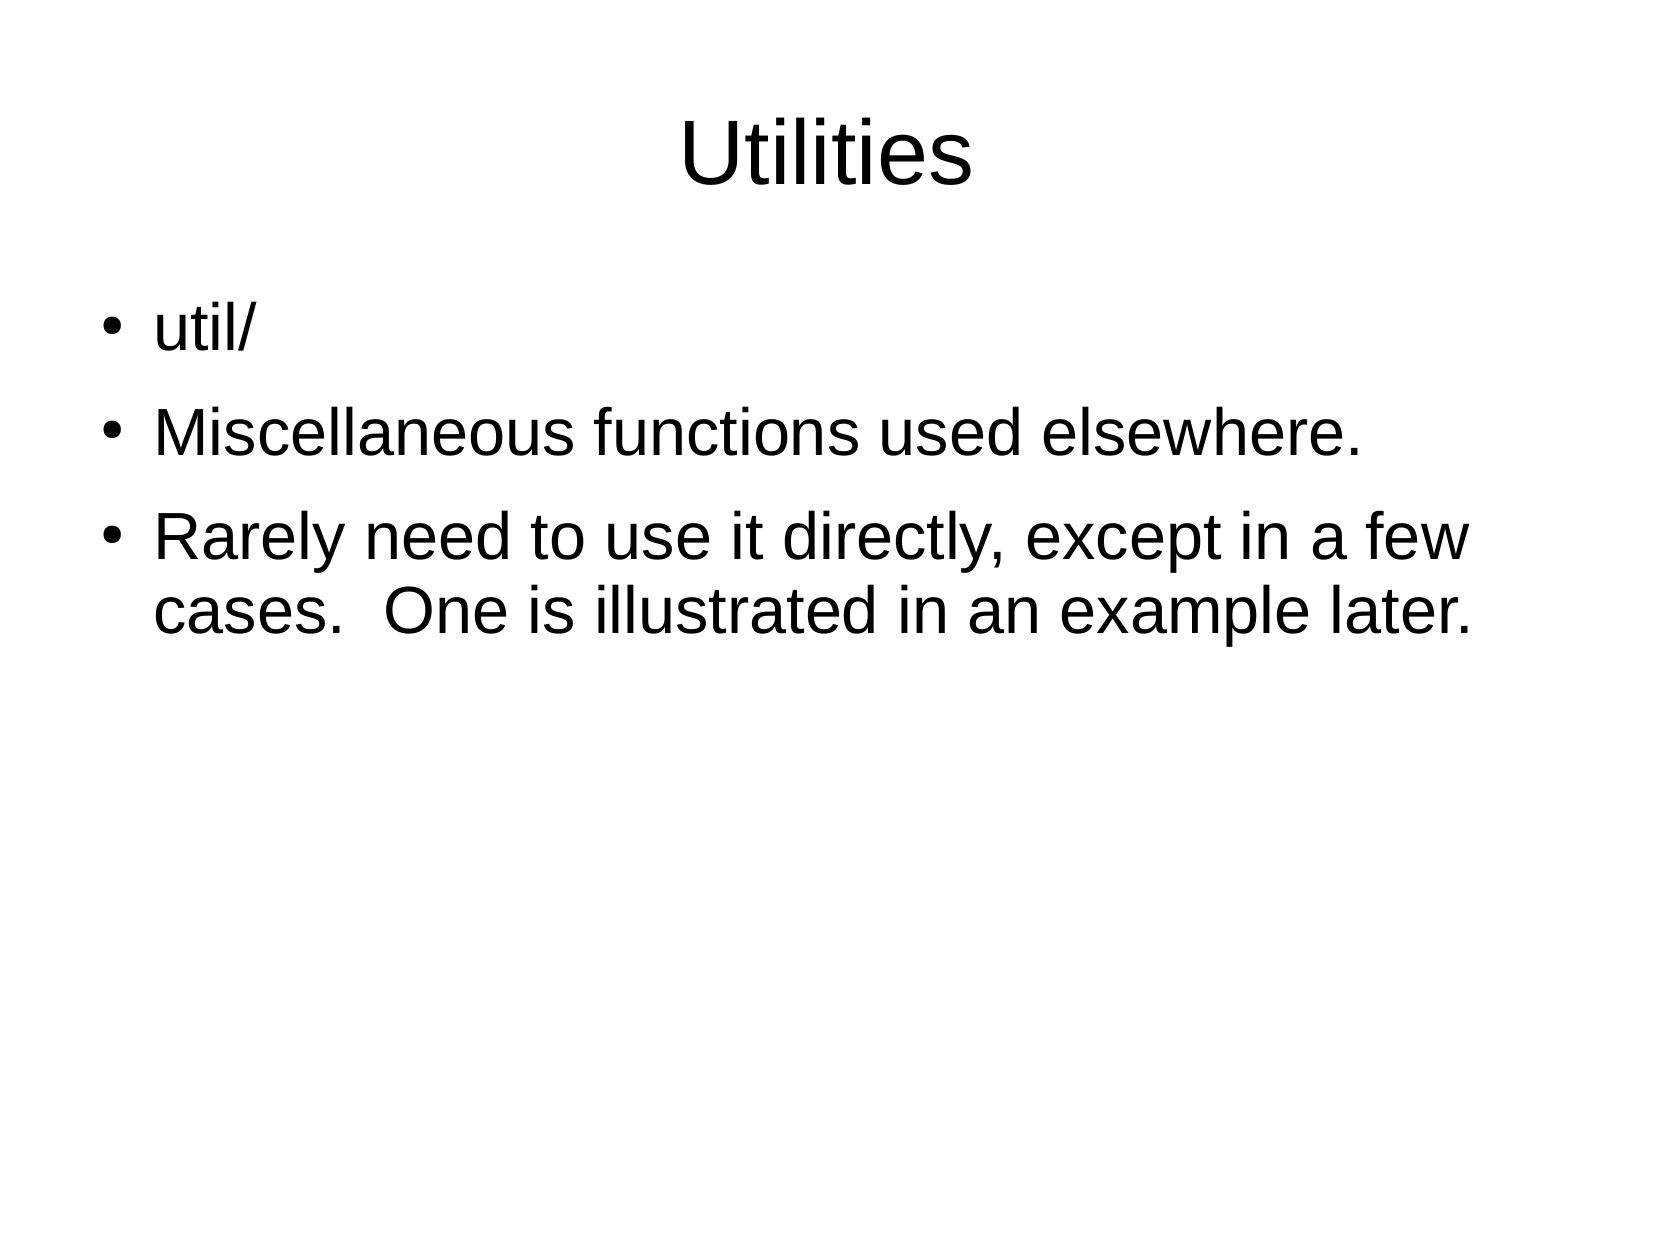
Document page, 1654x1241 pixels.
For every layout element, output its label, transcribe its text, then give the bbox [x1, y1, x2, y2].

title Utilities [82, 49, 1571, 257]
list util/ Miscellaneous functions used elsewhere. Rarely need to use it directly, except in a few cases. One is illustrated in an example later. [82, 290, 1571, 1010]
